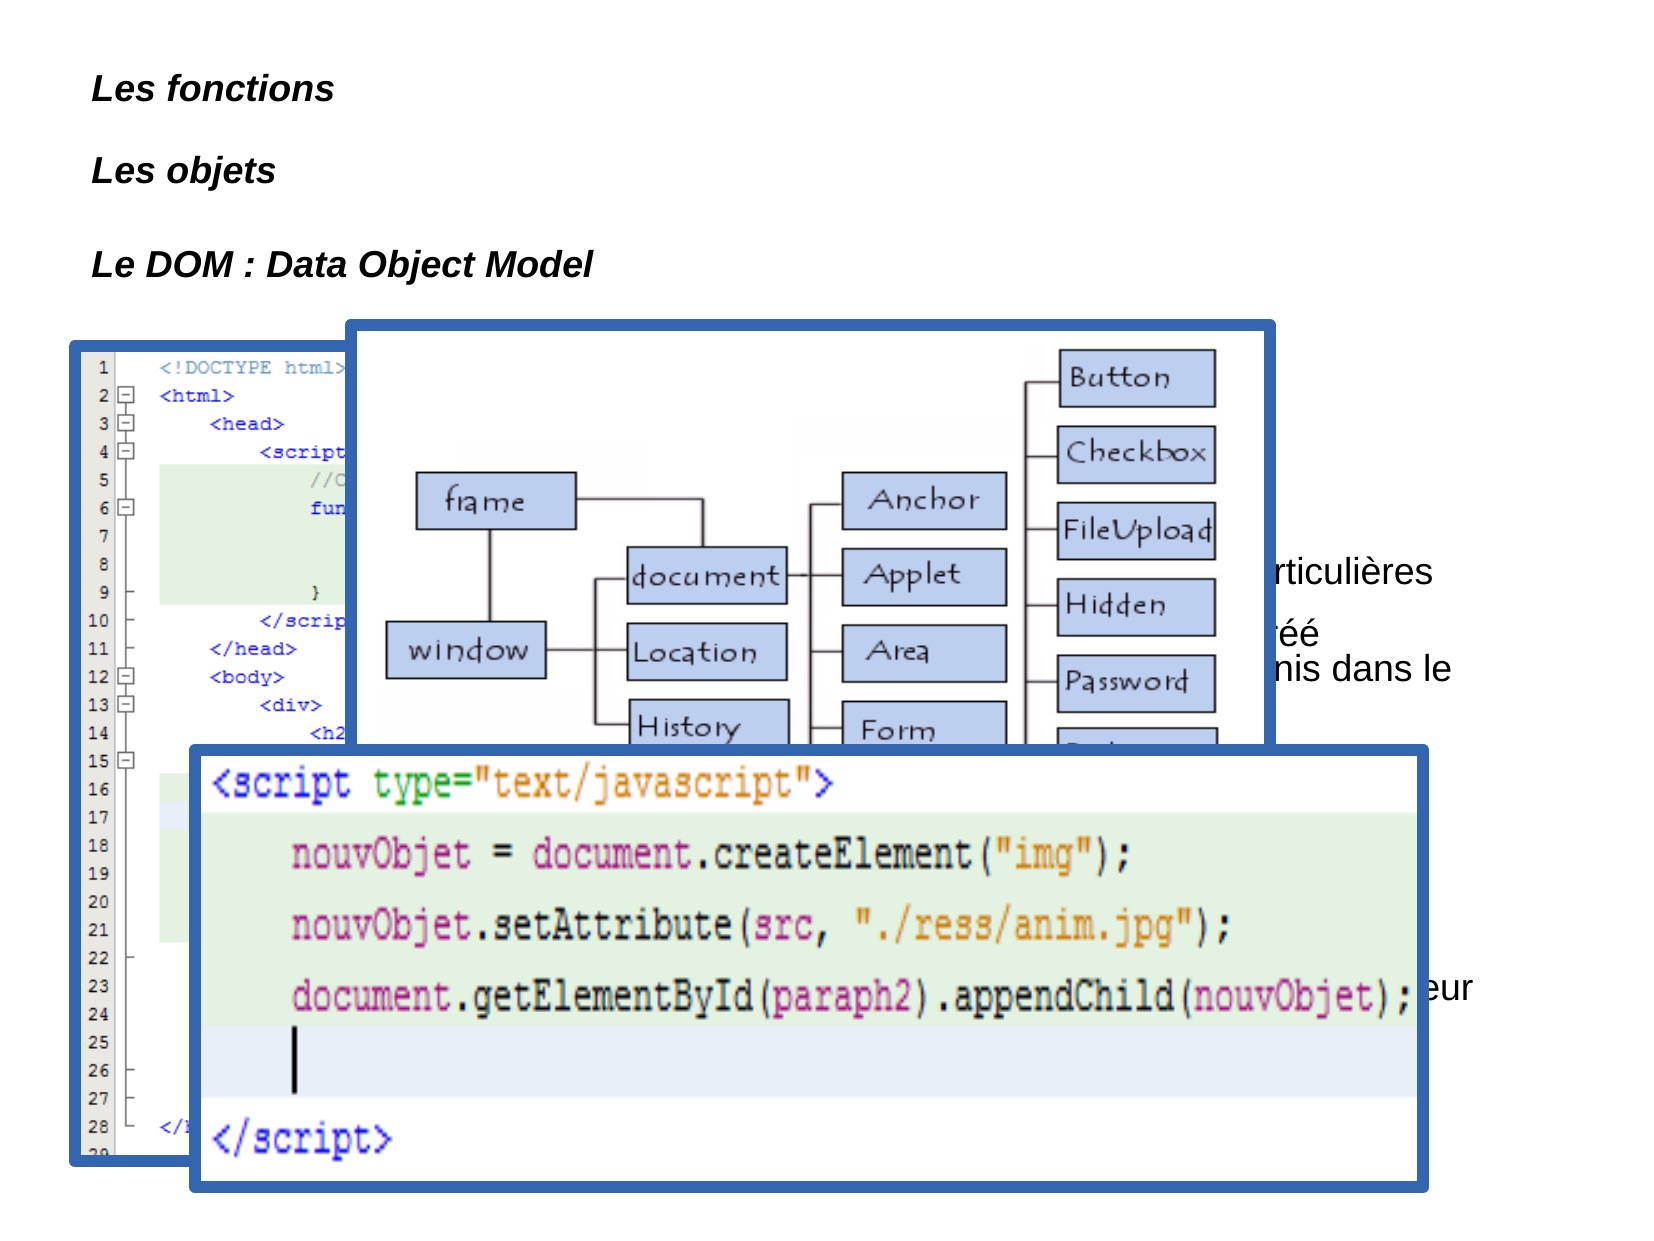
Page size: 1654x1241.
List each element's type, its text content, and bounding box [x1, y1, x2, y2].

picture [80, 352, 345, 1156]
text_box Objets du navigateur [1429, 958, 1489, 1016]
text_box Les objets [76, 141, 292, 200]
picture [356, 330, 1264, 744]
picture [200, 755, 1418, 1182]
text_box Fonctions particulières [1276, 543, 1449, 601]
text_box Les fonctions [76, 60, 351, 119]
text_box Fonction définis dans le document [1276, 639, 1467, 739]
text_box Le DOM : Data Object Model [76, 236, 609, 295]
text_box Objet créé [1276, 604, 1335, 662]
